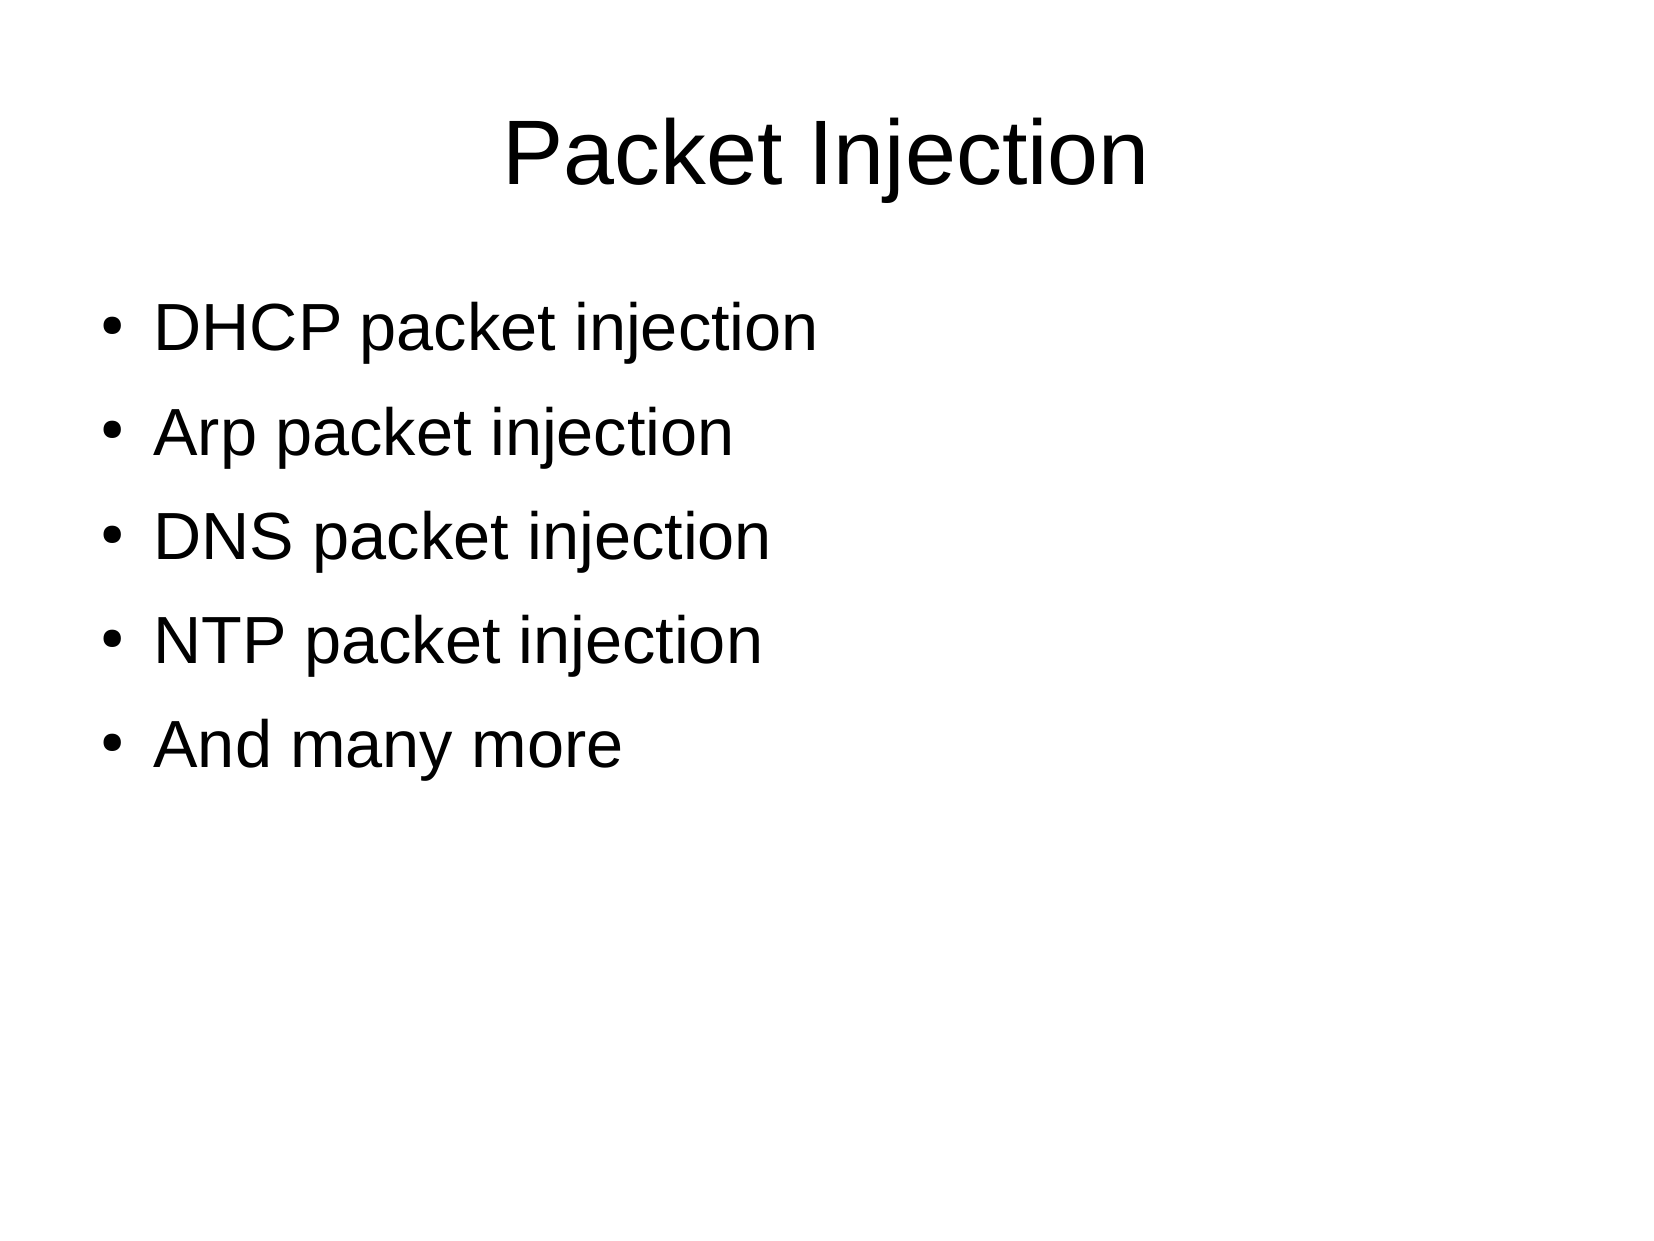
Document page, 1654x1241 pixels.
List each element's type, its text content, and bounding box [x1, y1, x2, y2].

title Packet Injection [82, 49, 1571, 257]
list DHCP packet injection Arp packet injection DNS packet injection NTP packet injection And many more [82, 290, 1571, 1010]
